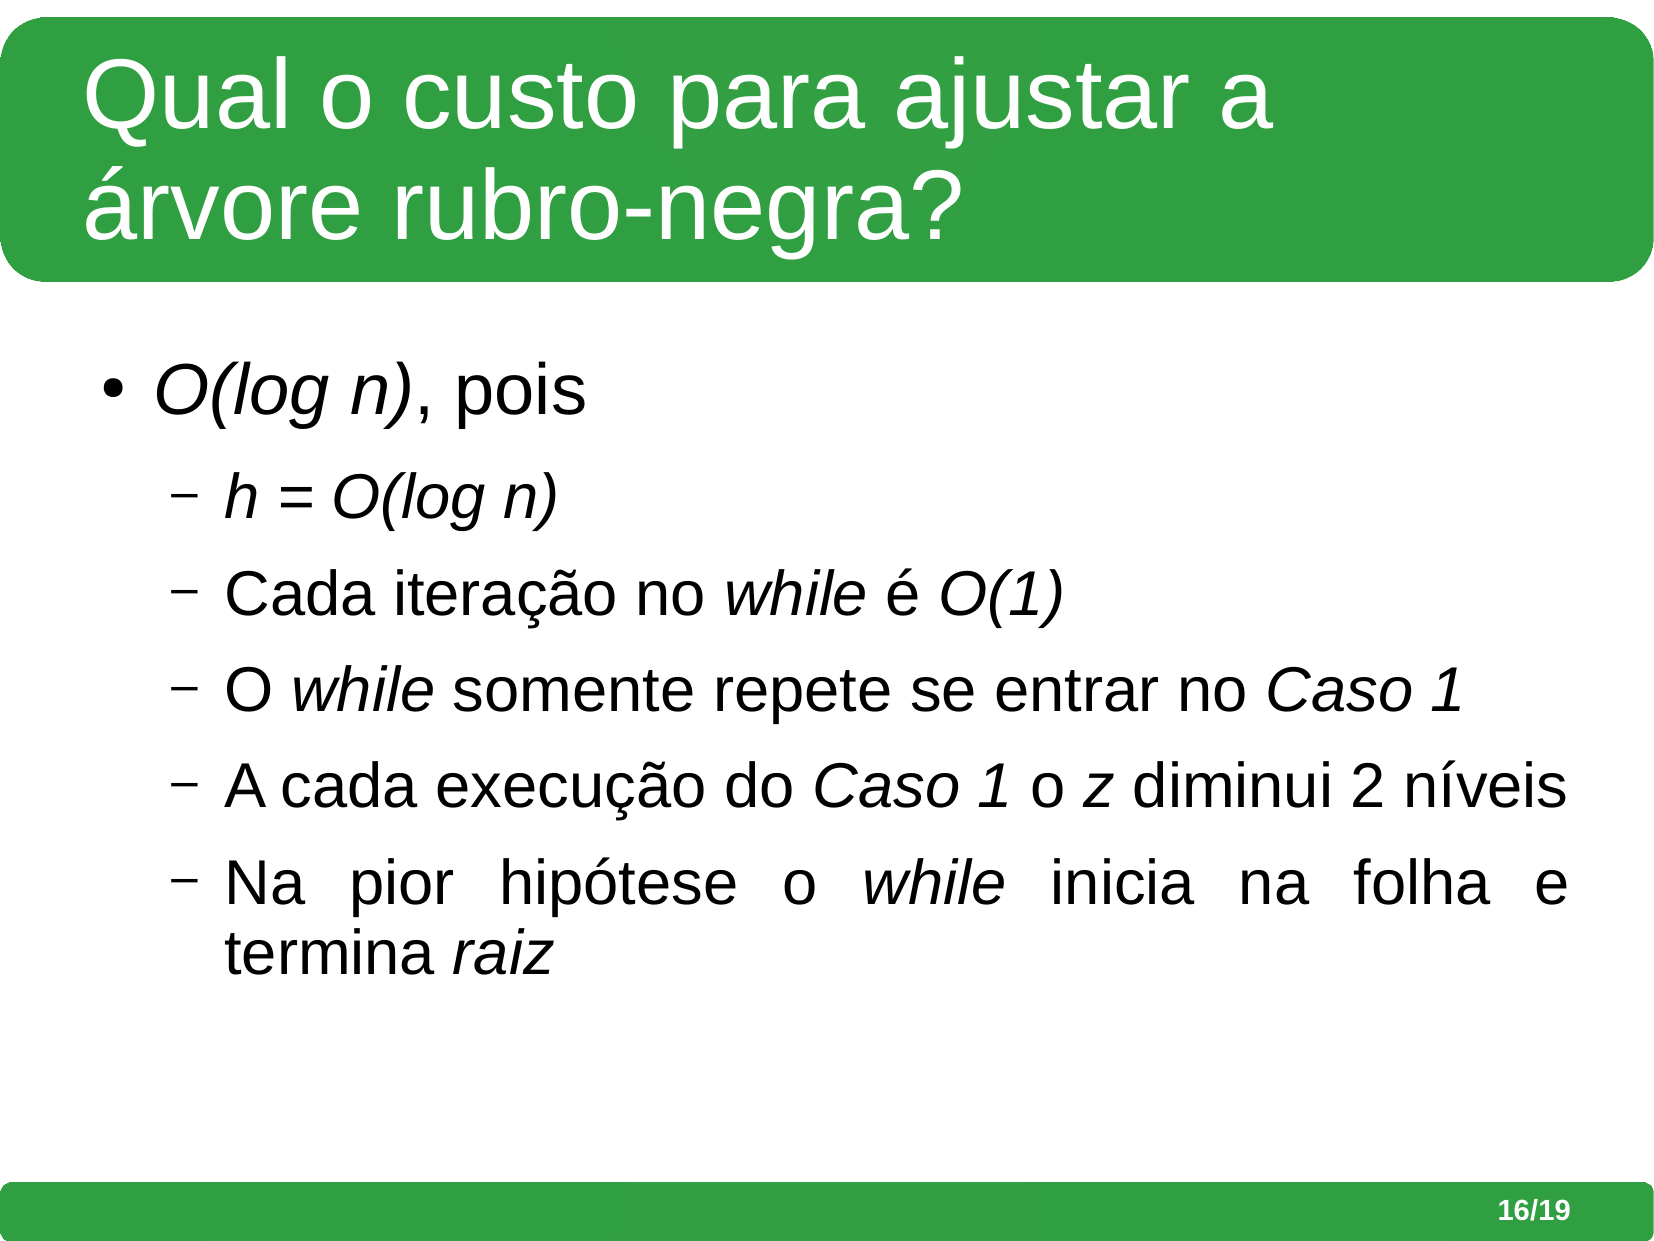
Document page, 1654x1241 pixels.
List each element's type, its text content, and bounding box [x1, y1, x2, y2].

title Qual o custo para ajustar a árvore rubro-negra? [82, 38, 1571, 261]
list O(log n), pois h = O(log n) Cada iteração no while é O(1) O while somente repete se entrar no Caso 1 A cada execução do Caso 1 o z diminui 2 níveis Na pior hipótese o while inicia na folha e termina raiz [82, 349, 1571, 1069]
